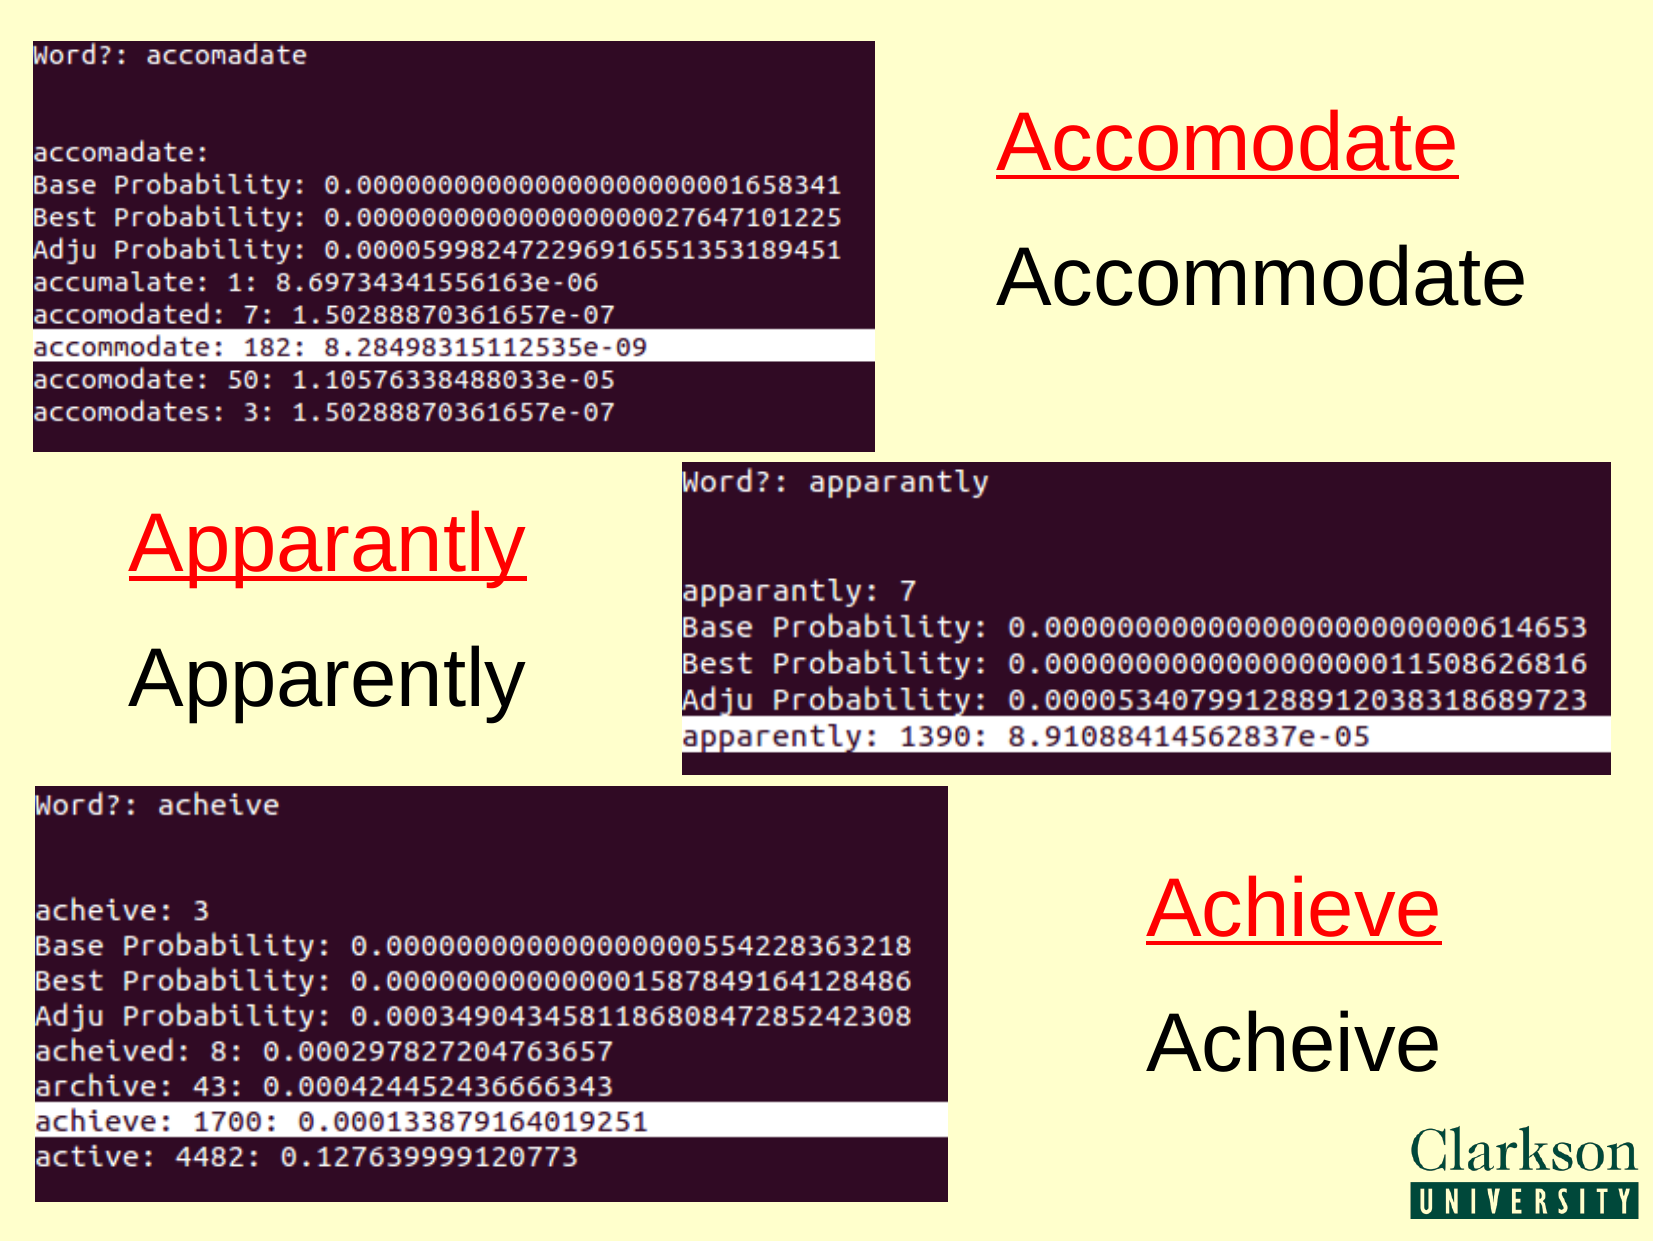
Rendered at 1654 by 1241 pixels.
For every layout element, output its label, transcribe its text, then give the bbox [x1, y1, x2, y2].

picture [35, 786, 948, 1202]
text_box Achieve Acheive [1131, 853, 1653, 1098]
picture [33, 41, 875, 452]
text_box Accomodate Accommodate [981, 87, 1653, 415]
text_box Apparantly Apparently [114, 488, 740, 733]
picture [682, 462, 1611, 775]
picture [1410, 1124, 1639, 1219]
